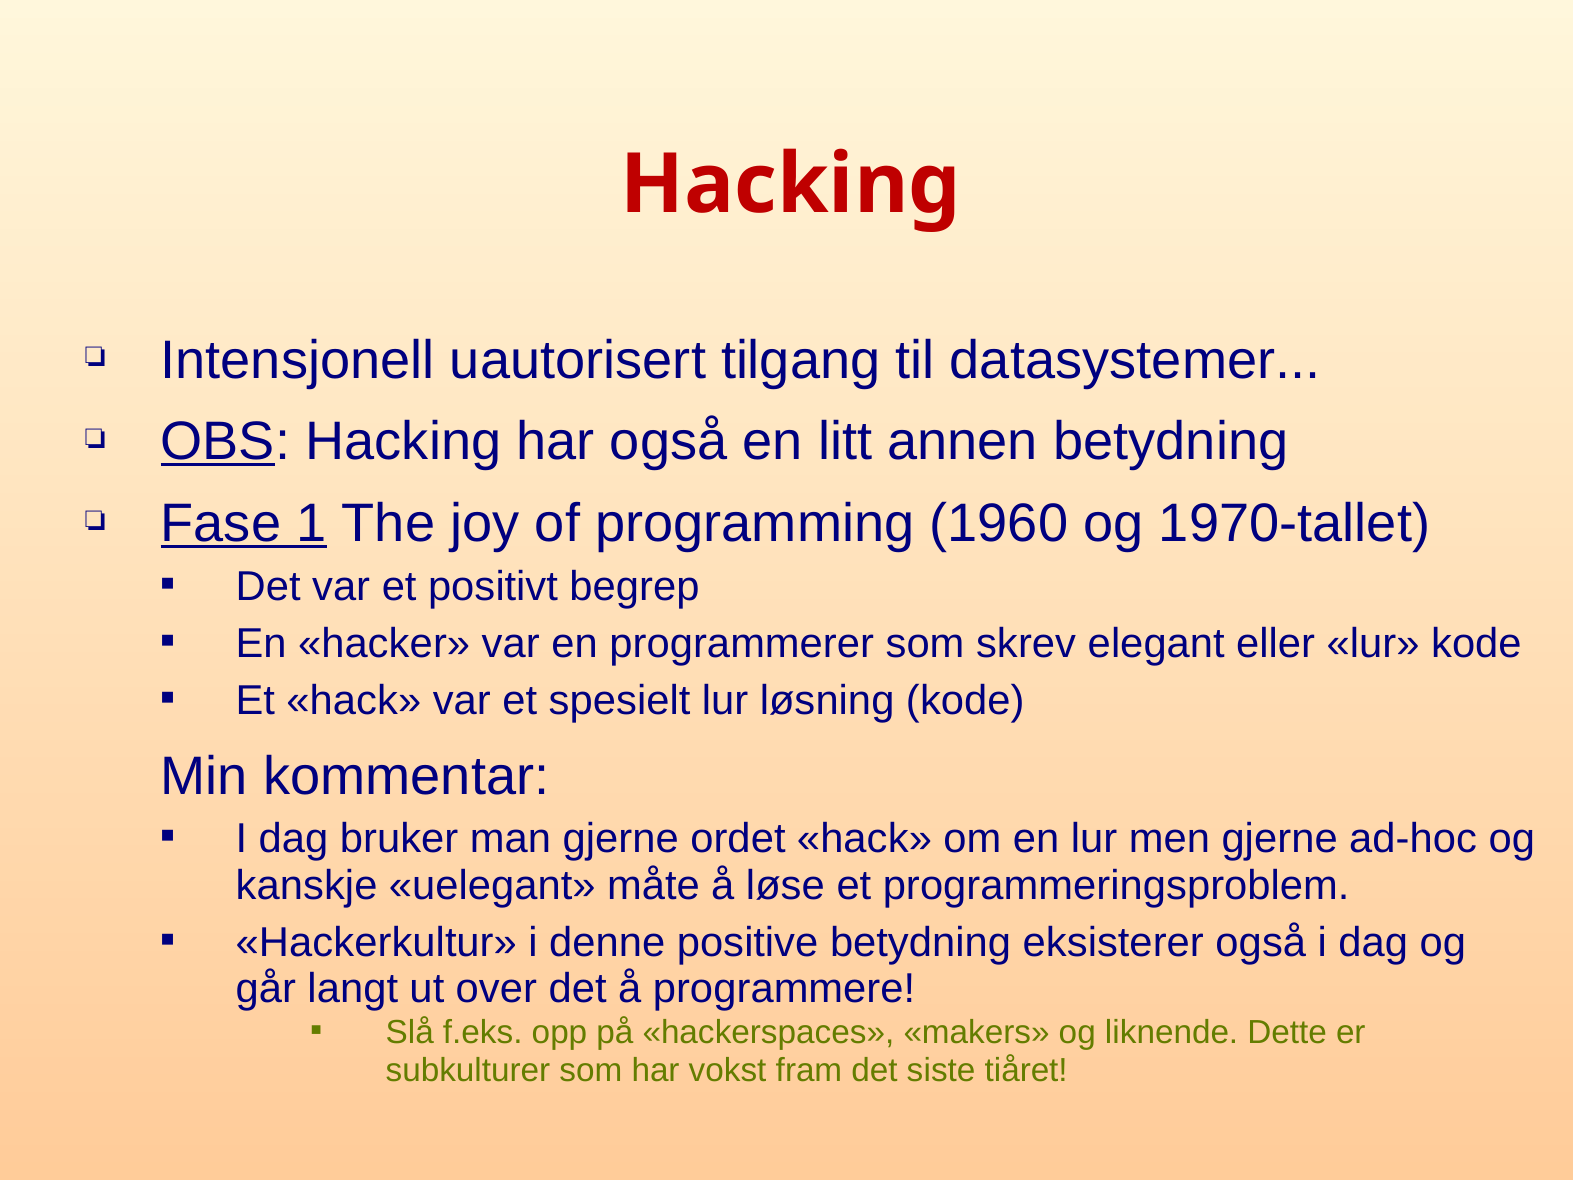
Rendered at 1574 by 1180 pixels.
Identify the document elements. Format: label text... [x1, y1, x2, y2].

title Hacking [39, 54, 1543, 309]
list Intensjonell uautorisert tilgang til datasystemer... OBS: Hacking har også en litt annen betydning Fase 1 The joy of programming (1960 og 1970-tallet) Det var et positivt begrep En «hacker» var en programmerer som skrev elegant eller «lur» kode Et «hack» var et spesielt lur løsning (kode) Min kommentar: I dag bruker man gjerne ordet «hack» om en lur men gjerne ad-hoc og kanskje «uelegant» måte å løse et programmeringsproblem. «Hackerkultur» i denne positive betydning eksisterer også i dag og går langt ut over det å programmere! Slå f.eks. opp på «hackerspaces», «makers» og liknende. Dette er subkulturer som har vokst fram det siste tiåret! [85, 336, 1539, 1170]
